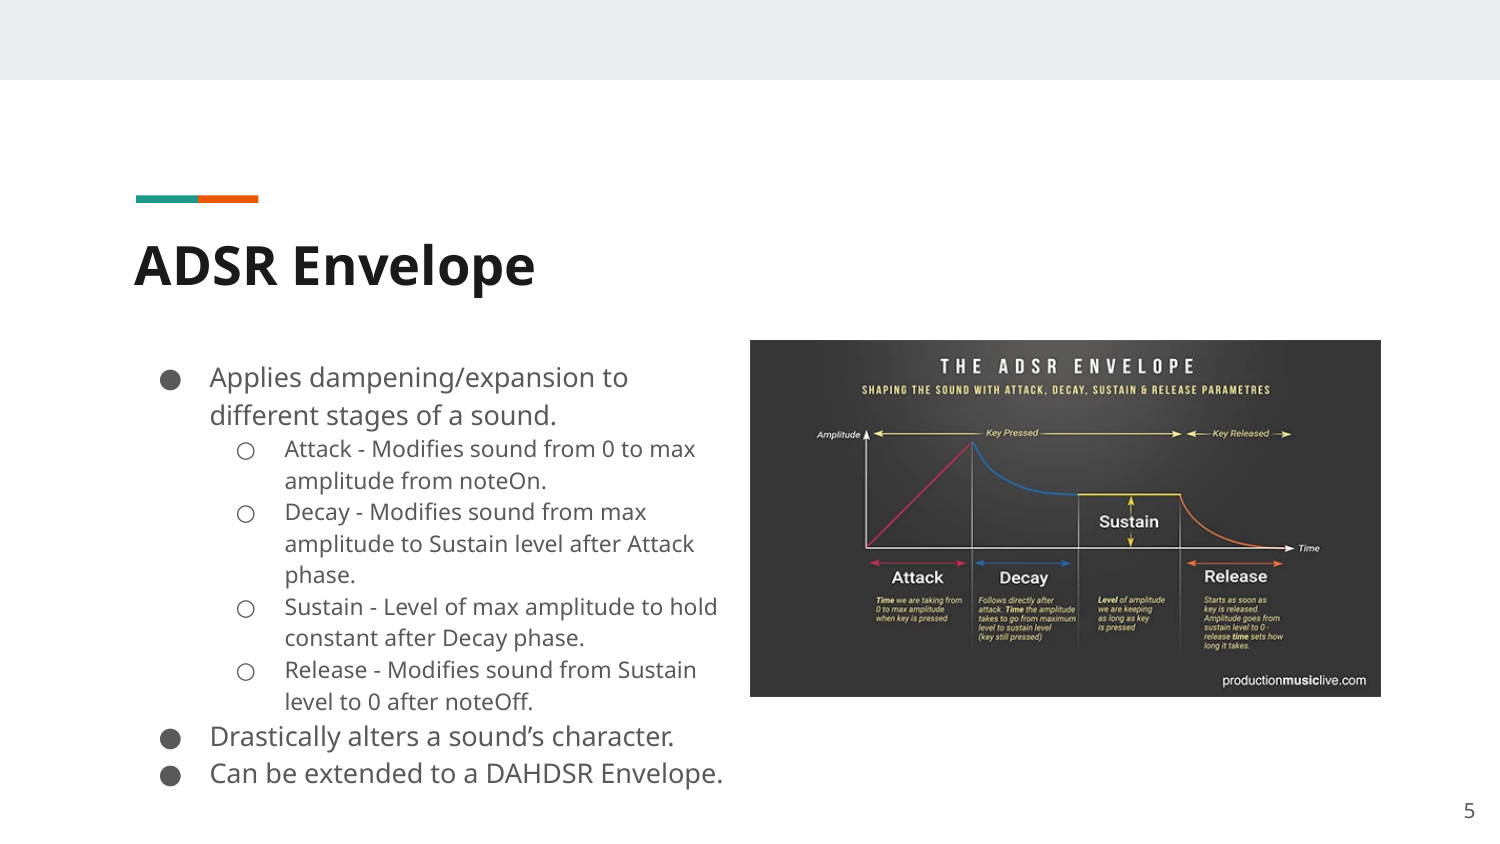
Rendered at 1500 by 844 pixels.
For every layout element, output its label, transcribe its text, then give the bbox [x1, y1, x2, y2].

slide_number <number> [1400, 779, 1491, 844]
title ADSR Envelope [119, 216, 1381, 305]
list Applies dampening/expansion to different stages of a sound. Attack - Modifies sound from 0 to max amplitude from noteOn. Decay - Modifies sound from max amplitude to Sustain level after Attack phase. Sustain - Level of max amplitude to hold constant after Decay phase. Release - Modifies sound from Sustain level to 0 after noteOff. Drastically alters a sound’s character. Can be extended to a DAHDSR Envelope. [119, 341, 750, 712]
picture [750, 340, 1381, 697]
